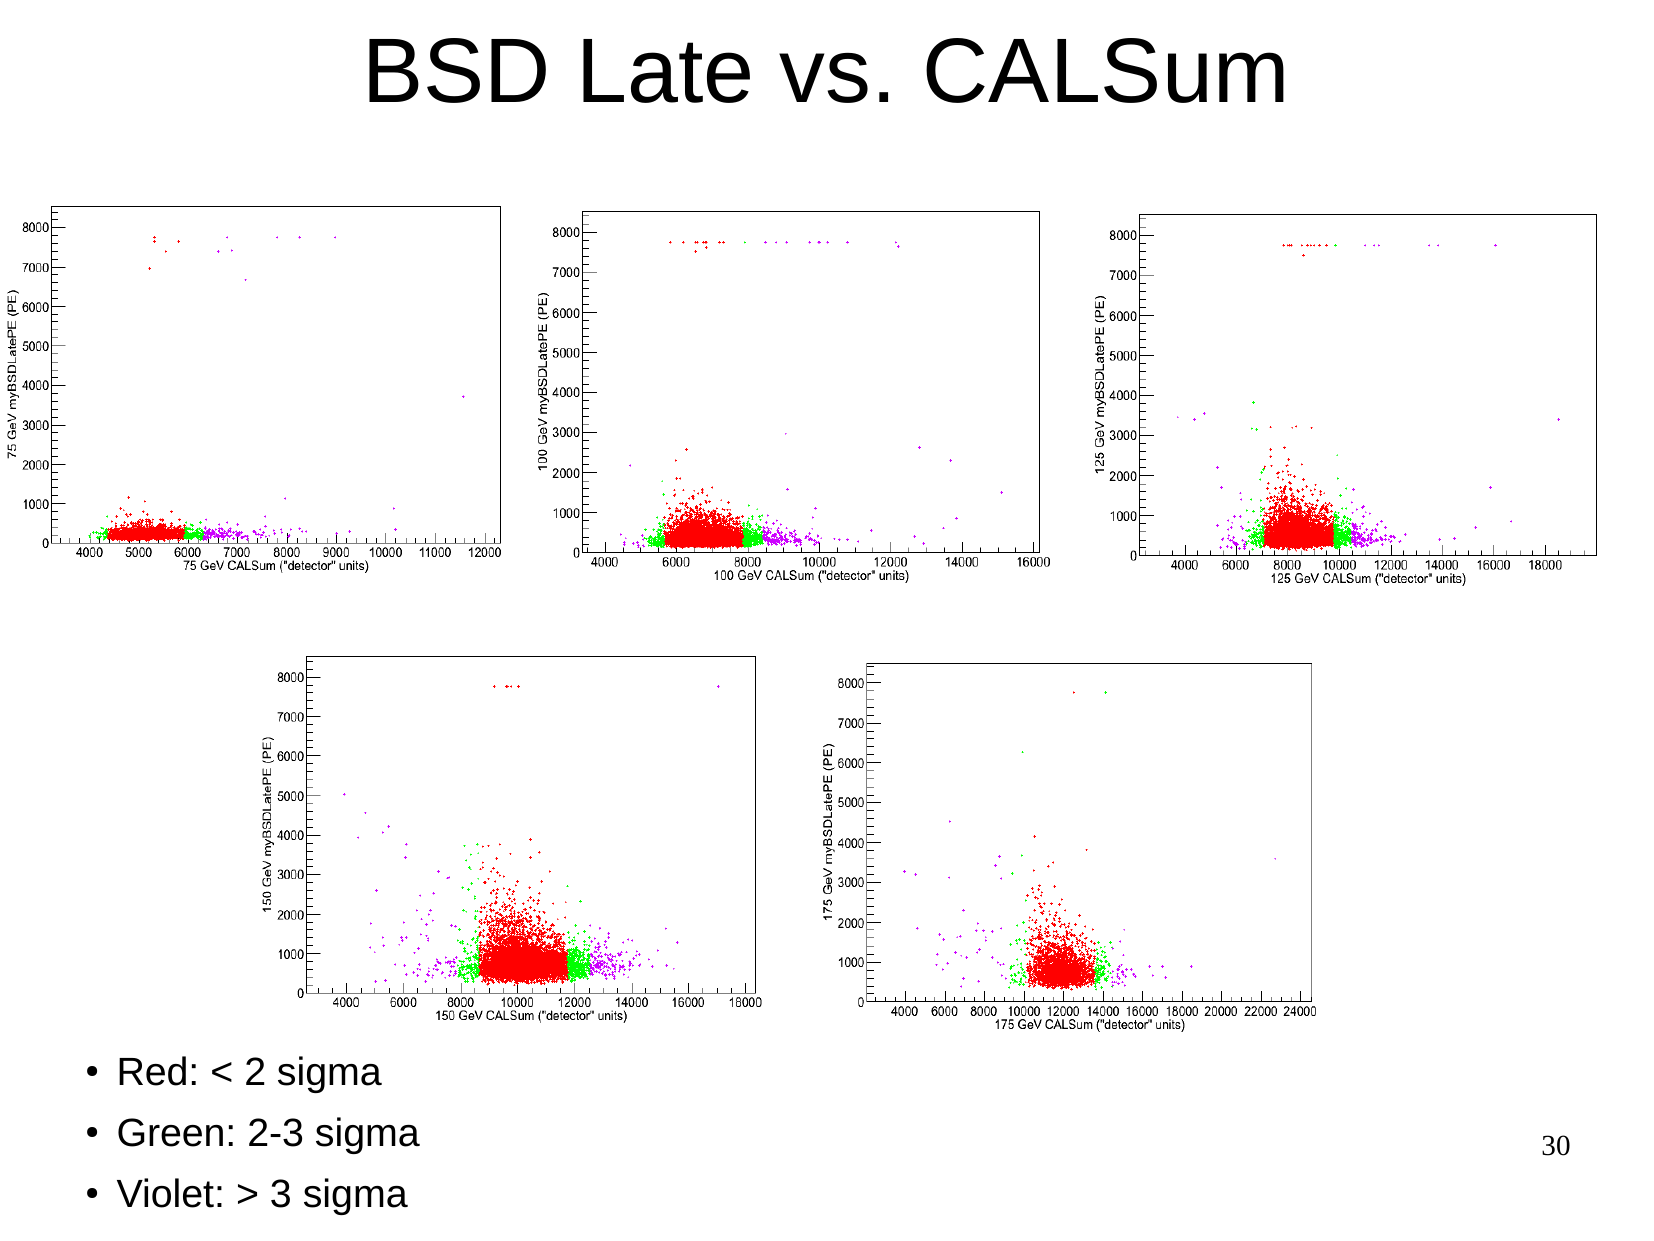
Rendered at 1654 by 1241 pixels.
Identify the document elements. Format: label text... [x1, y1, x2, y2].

picture [250, 614, 1367, 1044]
title BSD Late vs. CALSum [82, 0, 1571, 171]
picture [0, 164, 1653, 598]
list Red: < 2 sigma Green: 2-3 sigma Violet: > 3 sigma [74, 1050, 1531, 1220]
